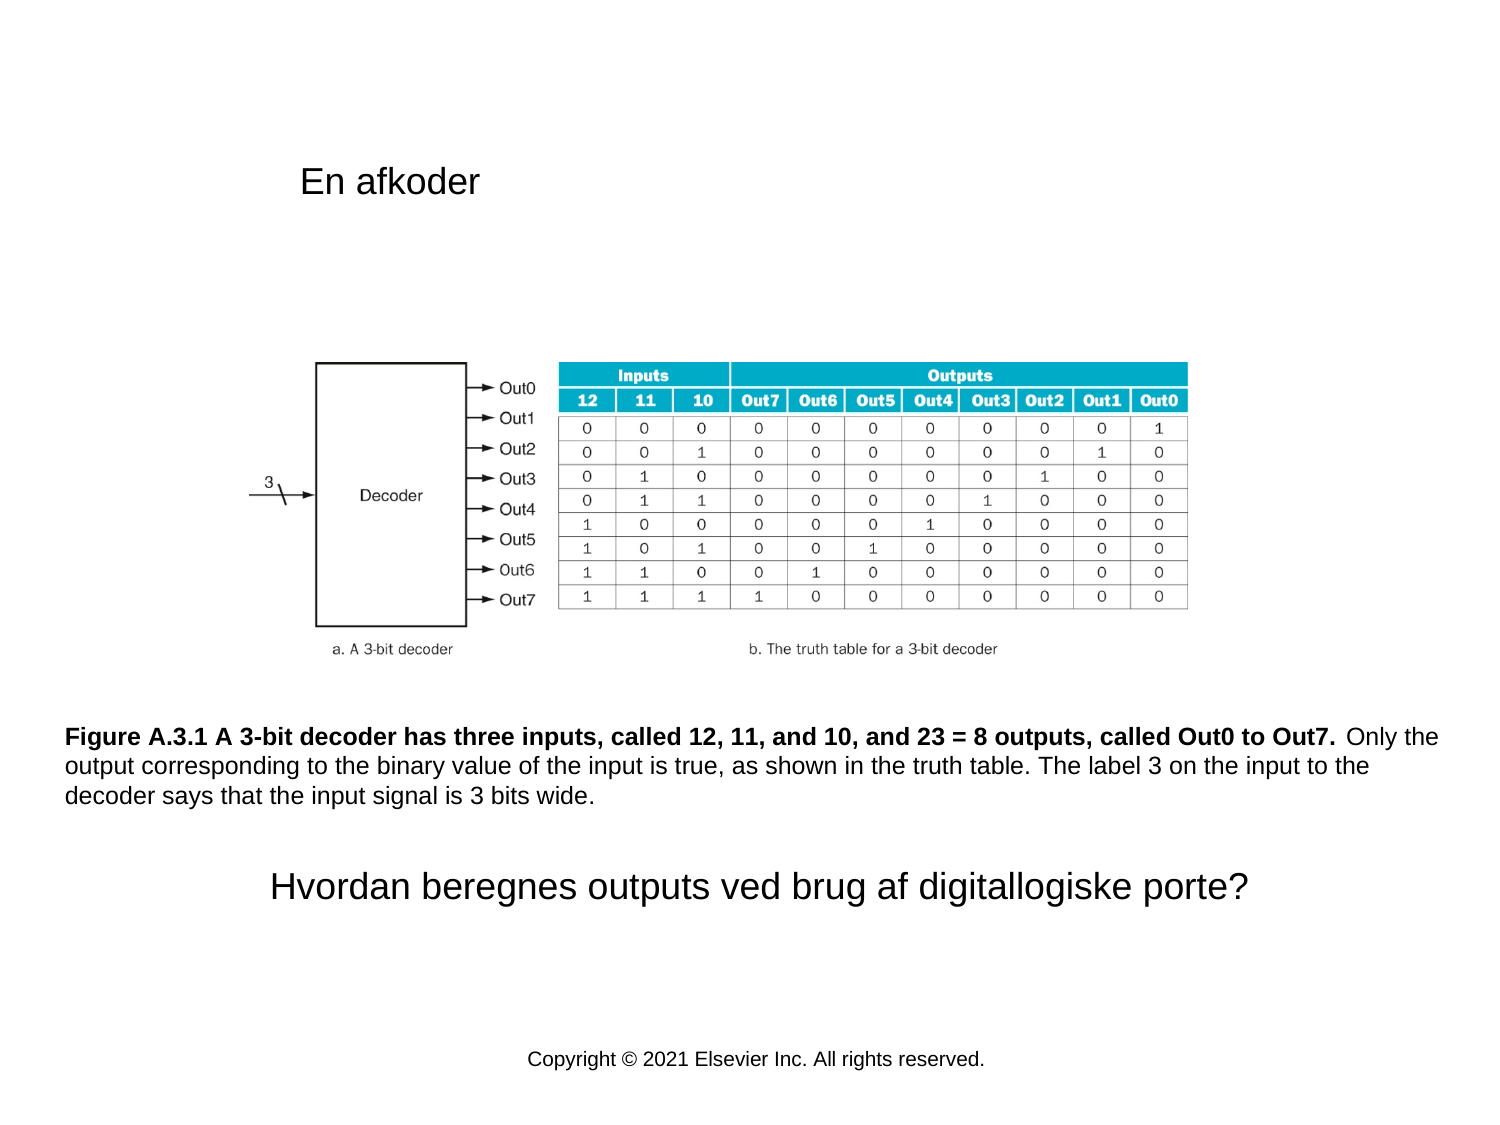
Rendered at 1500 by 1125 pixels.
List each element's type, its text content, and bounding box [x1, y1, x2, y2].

picture [249, 362, 1188, 657]
text_box En afkoder [285, 149, 496, 210]
text_box Hvordan beregnes outputs ved brug af digitallogiske porte? [255, 855, 1264, 915]
text_box Figure A.3.1 A 3-bit decoder has three inputs, called 12, 11, and 10, and 23 = 8 outputs, called Out0 to Out7. Only the output corresponding to the binary value of the input is true, as shown in the truth table. The label 3 on the input to the decoder says that the input signal is 3 bits wide. [50, 712, 1476, 818]
text_box Copyright © 2021 Elsevier Inc. All rights reserved. [512, 1037, 1001, 1078]
